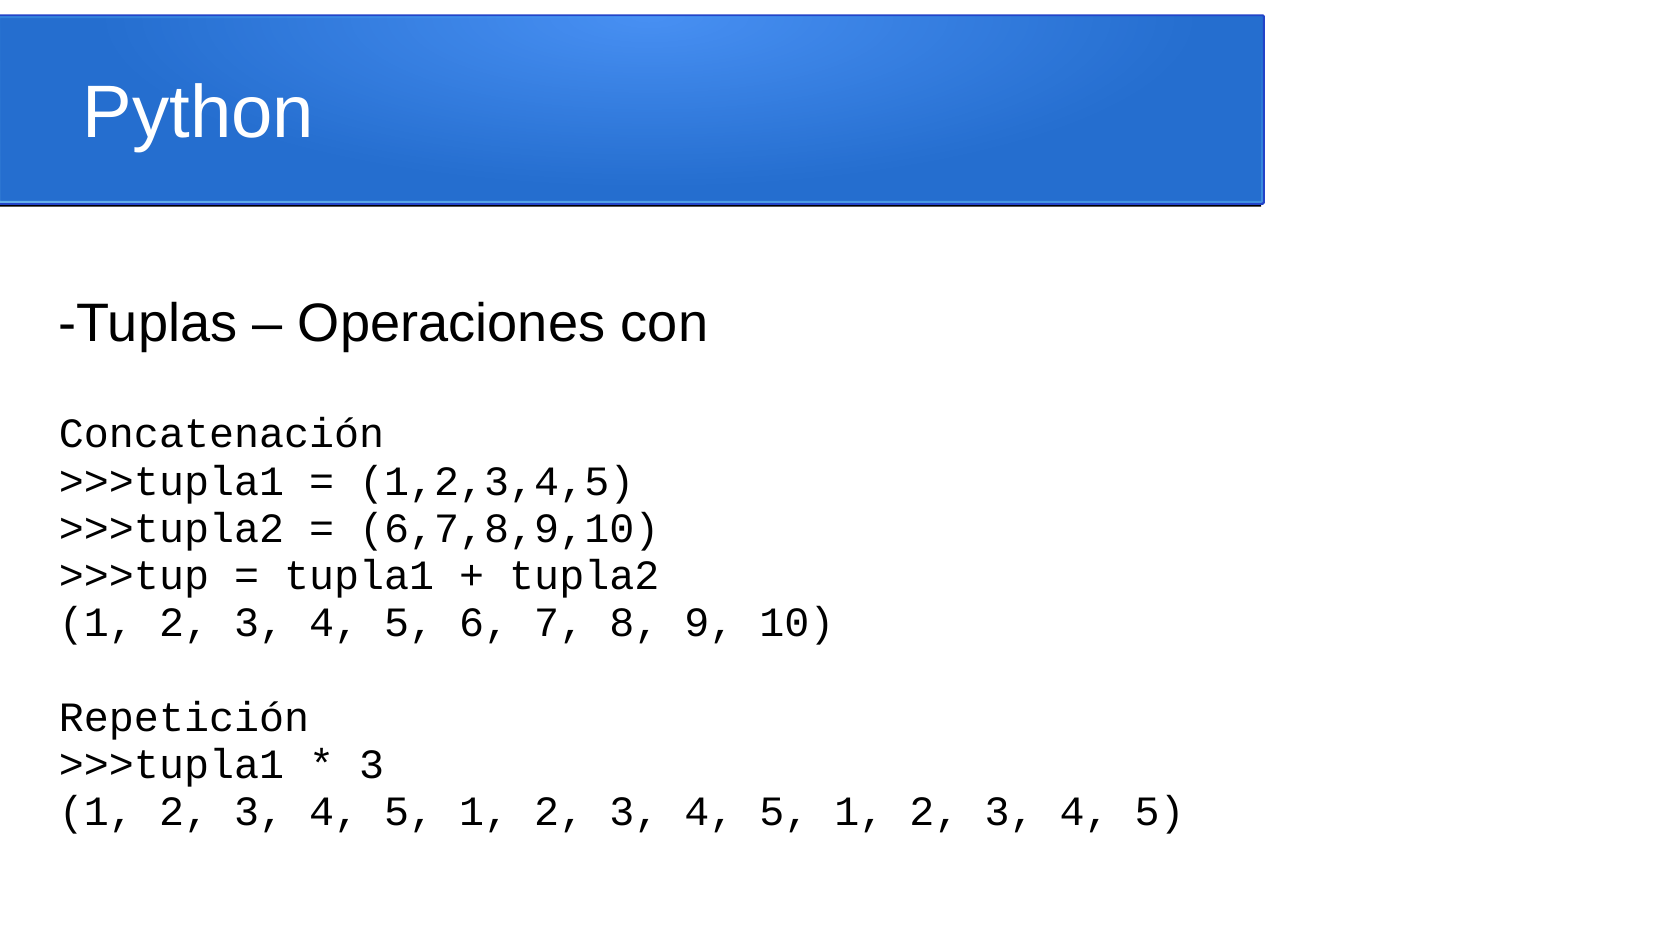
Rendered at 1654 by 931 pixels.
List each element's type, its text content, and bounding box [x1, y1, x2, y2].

title Python [82, 35, 1235, 189]
subtitle -Tuplas – Operaciones con Concatenación >>>tupla1 = (1,2,3,4,5) >>>tupla2 = (6,7,8,9,10) >>>tup = tupla1 + tupla2 (1, 2, 3, 4, 5, 6, 7, 8, 9, 10) Repetición >>>tupla1 * 3 (1, 2, 3, 4, 5, 1, 2, 3, 4, 5, 1, 2, 3, 4, 5) [59, 264, 1548, 867]
